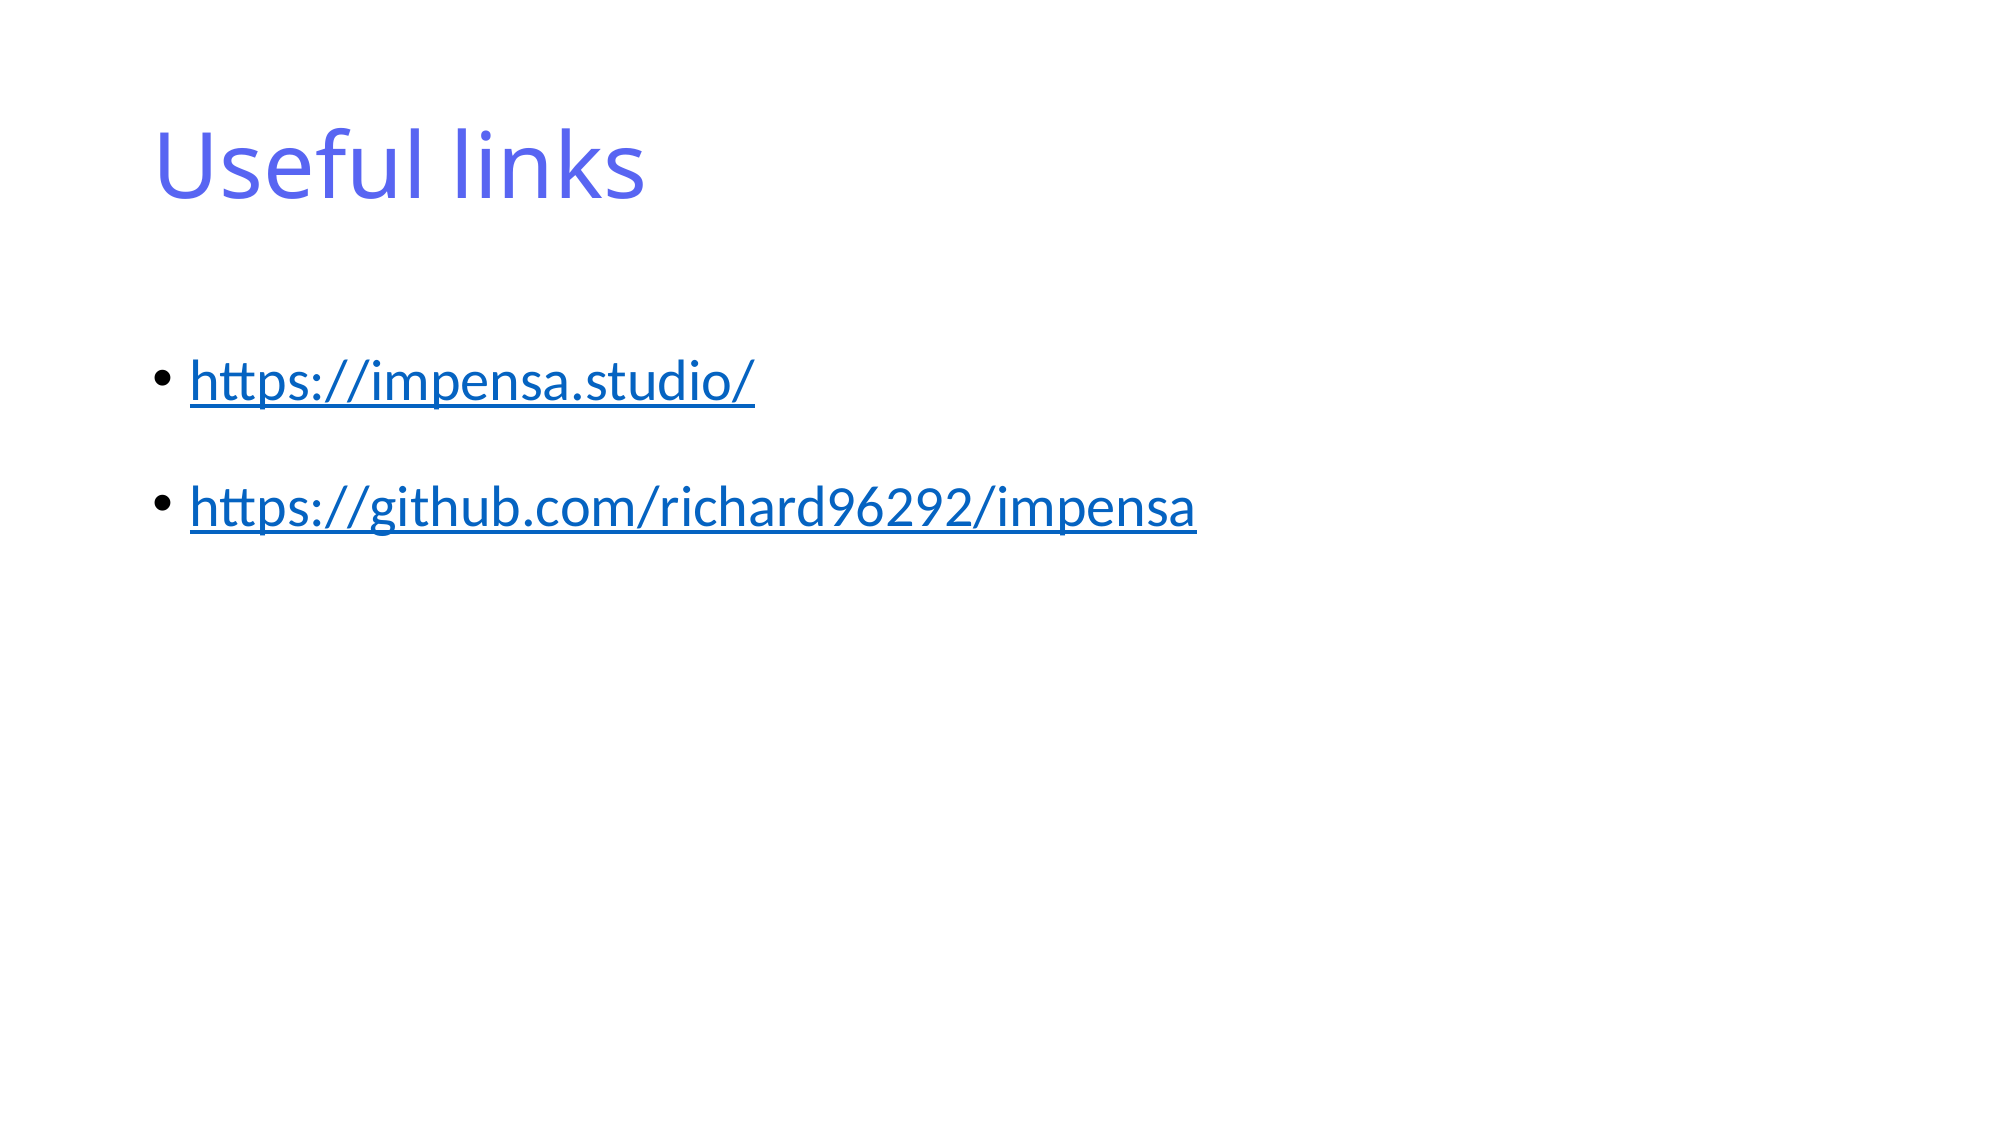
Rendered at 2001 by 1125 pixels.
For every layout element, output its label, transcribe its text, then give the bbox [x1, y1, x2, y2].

title Useful links [137, 59, 1863, 278]
list https://impensa.studio/ https://github.com/richard96292/impensa [137, 299, 1863, 1014]
